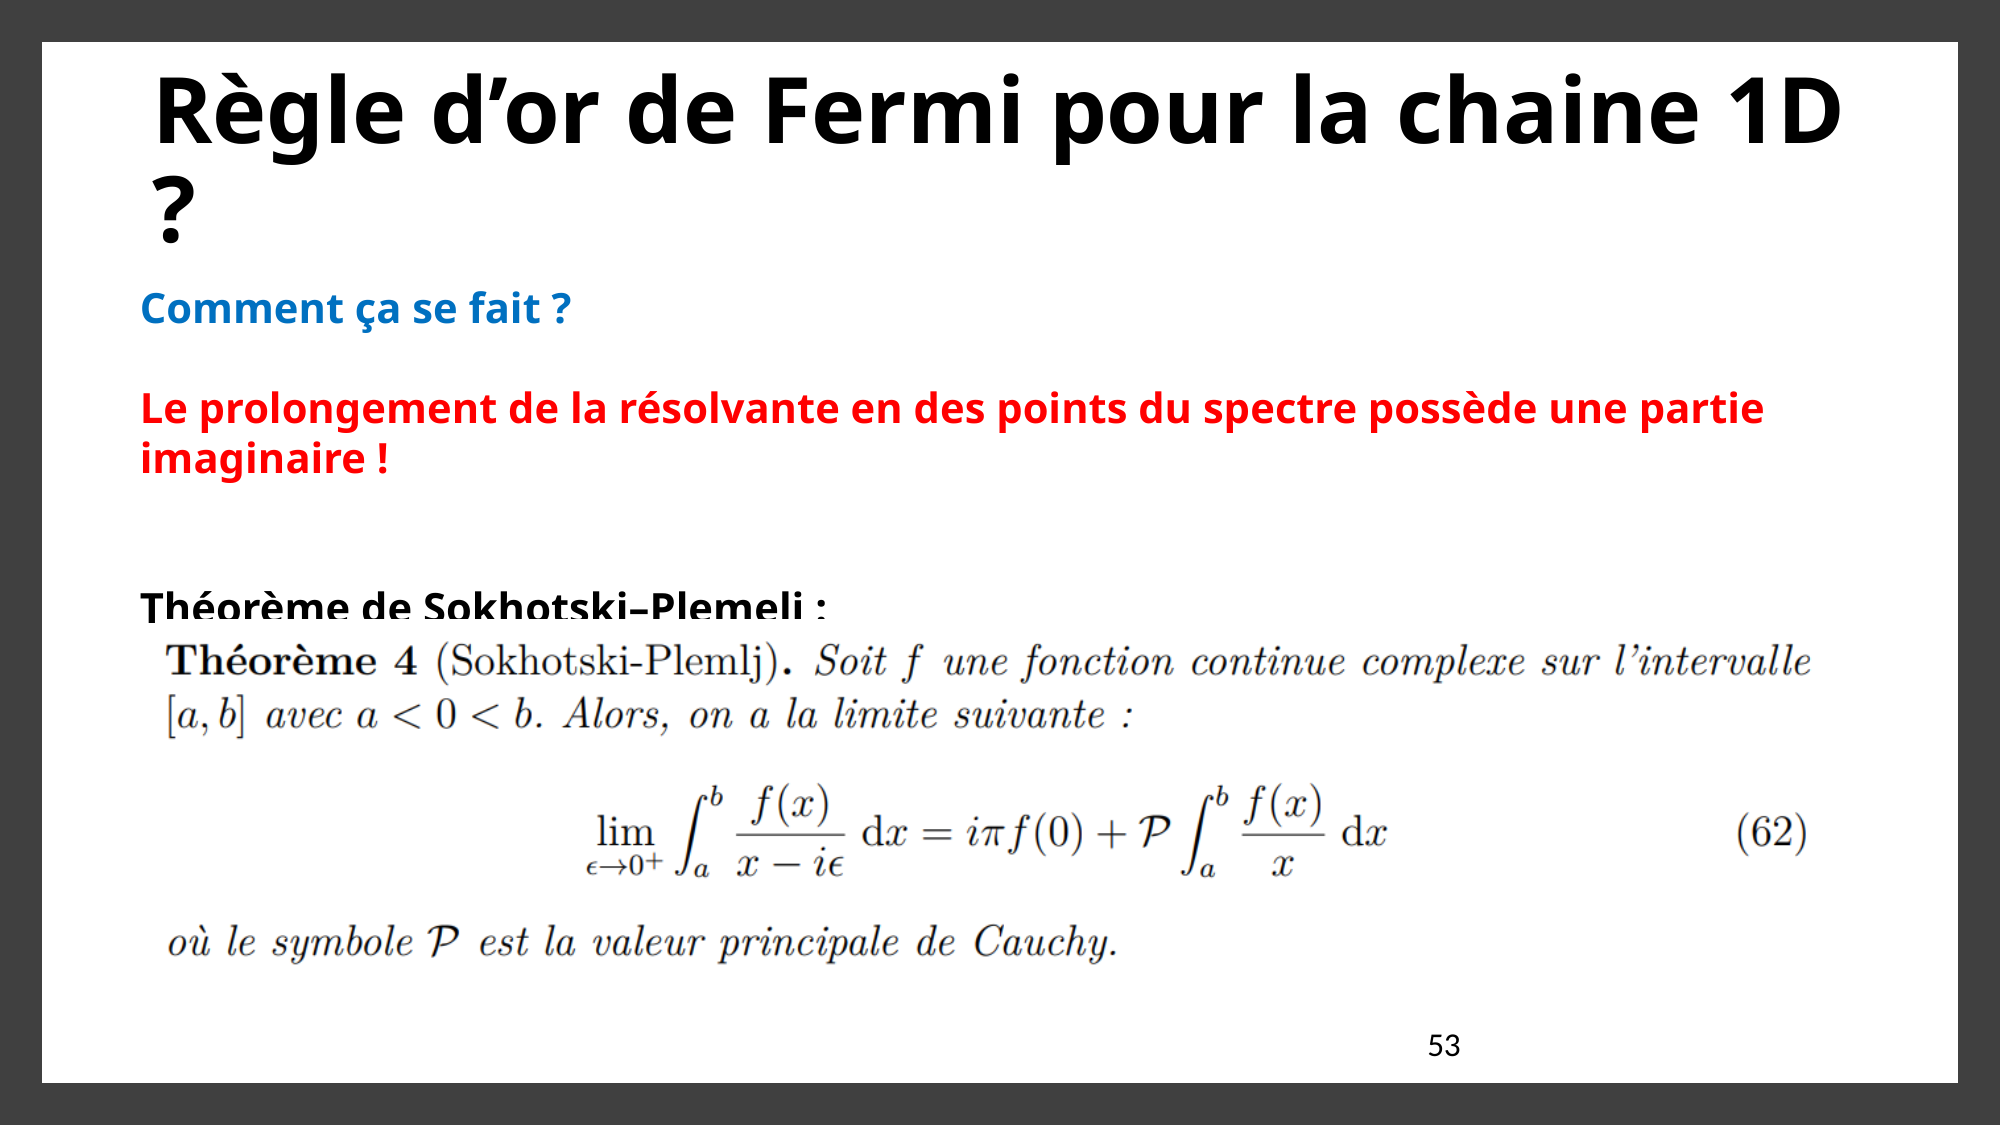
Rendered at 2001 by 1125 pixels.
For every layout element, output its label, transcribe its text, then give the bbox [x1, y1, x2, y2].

picture [161, 619, 1839, 983]
text_box [0, 0, 2000, 1125]
title Règle d’or de Fermi pour la chaine 1D ? [137, 54, 1863, 273]
text_box Comment ça se fait ? Le prolongement de la résolvante en des points du spectre possède une partie imaginaire ! Théorème de Sokhotski–Plemelj : [124, 274, 1875, 593]
